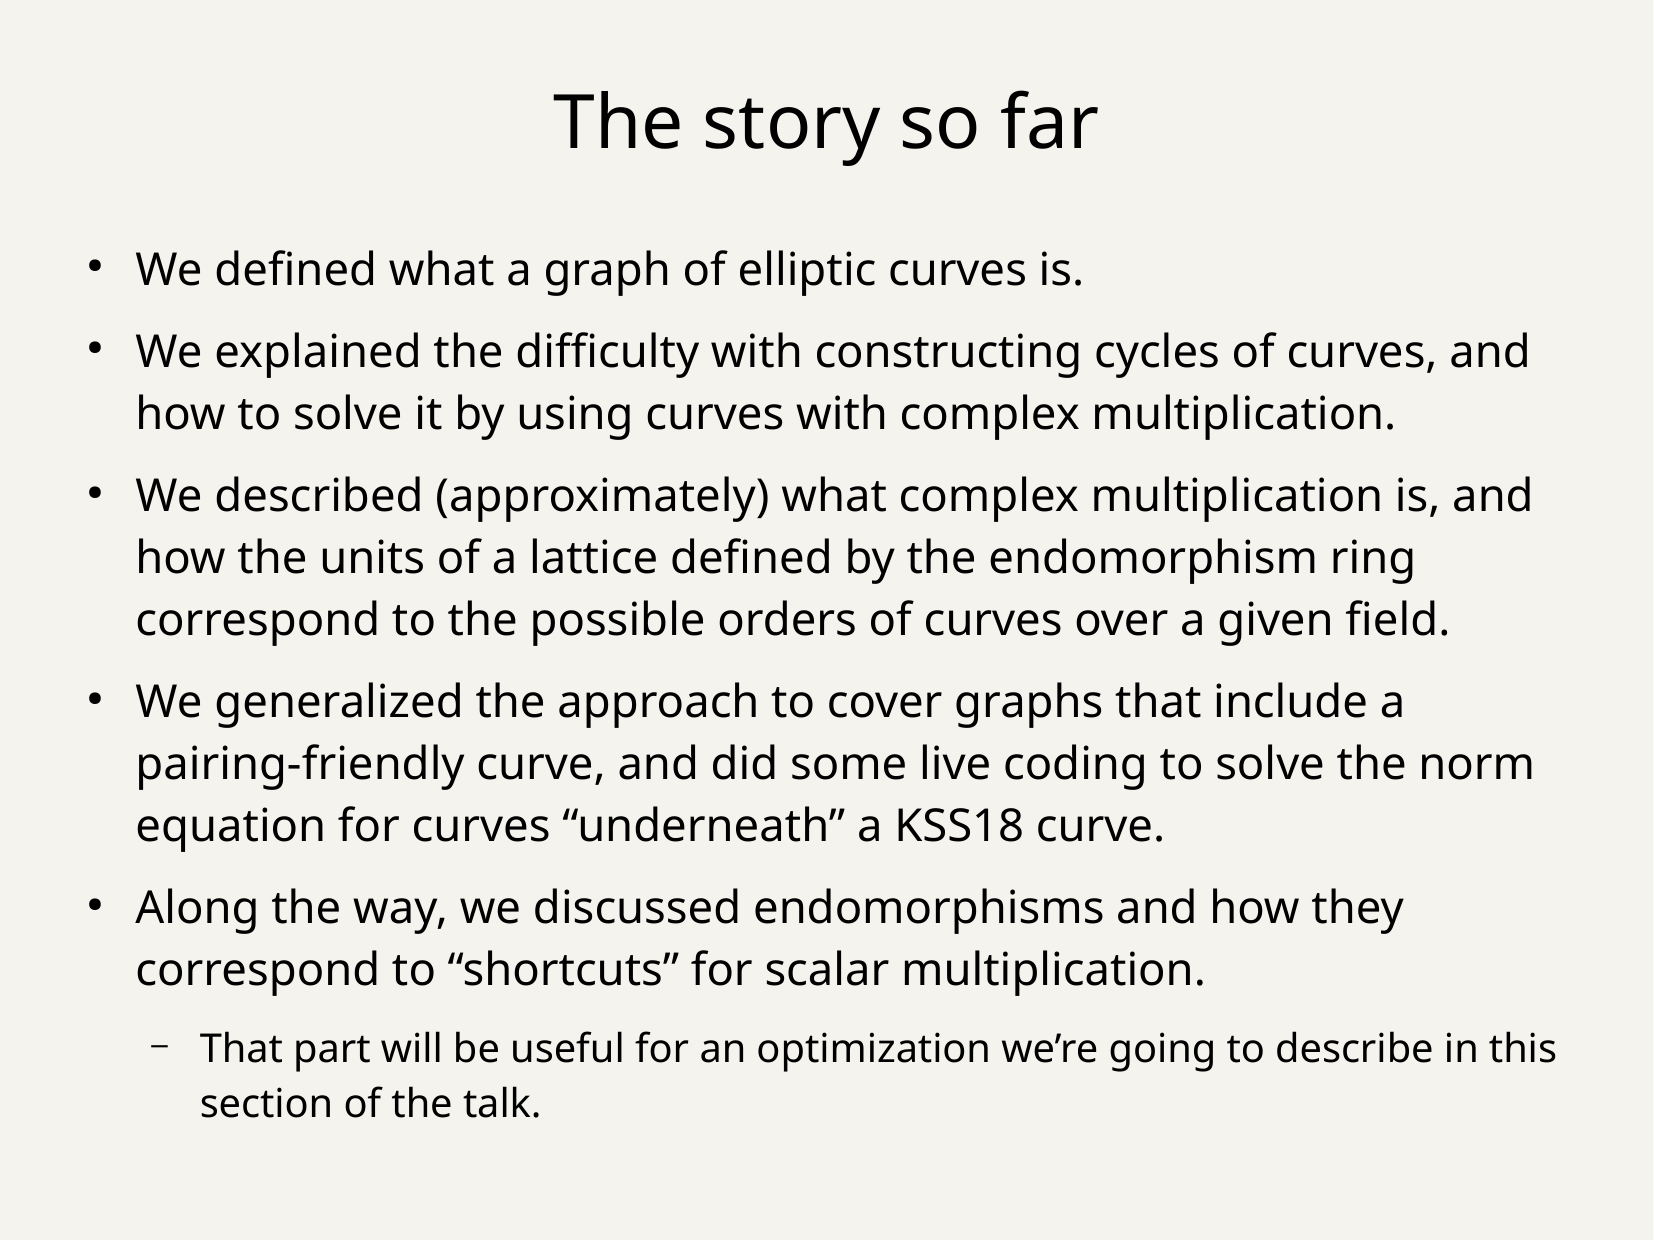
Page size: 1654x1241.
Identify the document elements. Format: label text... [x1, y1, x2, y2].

list We defined what a graph of elliptic curves is. We explained the difficulty with constructing cycles of curves, and how to solve it by using curves with complex multiplication. We described (approximately) what complex multiplication is, and how the units of a lattice defined by the endomorphism ring correspond to the possible orders of curves over a given field. We generalized the approach to cover graphs that include a pairing-friendly curve, and did some live coding to solve the norm equation for curves “underneath” a KSS18 curve. Along the way, we discussed endomorphisms and how they correspond to “shortcuts” for scalar multiplication. That part will be useful for an optimization we’re going to describe in this section of the talk. [70, 236, 1571, 1146]
title The story so far [82, 49, 1571, 189]
